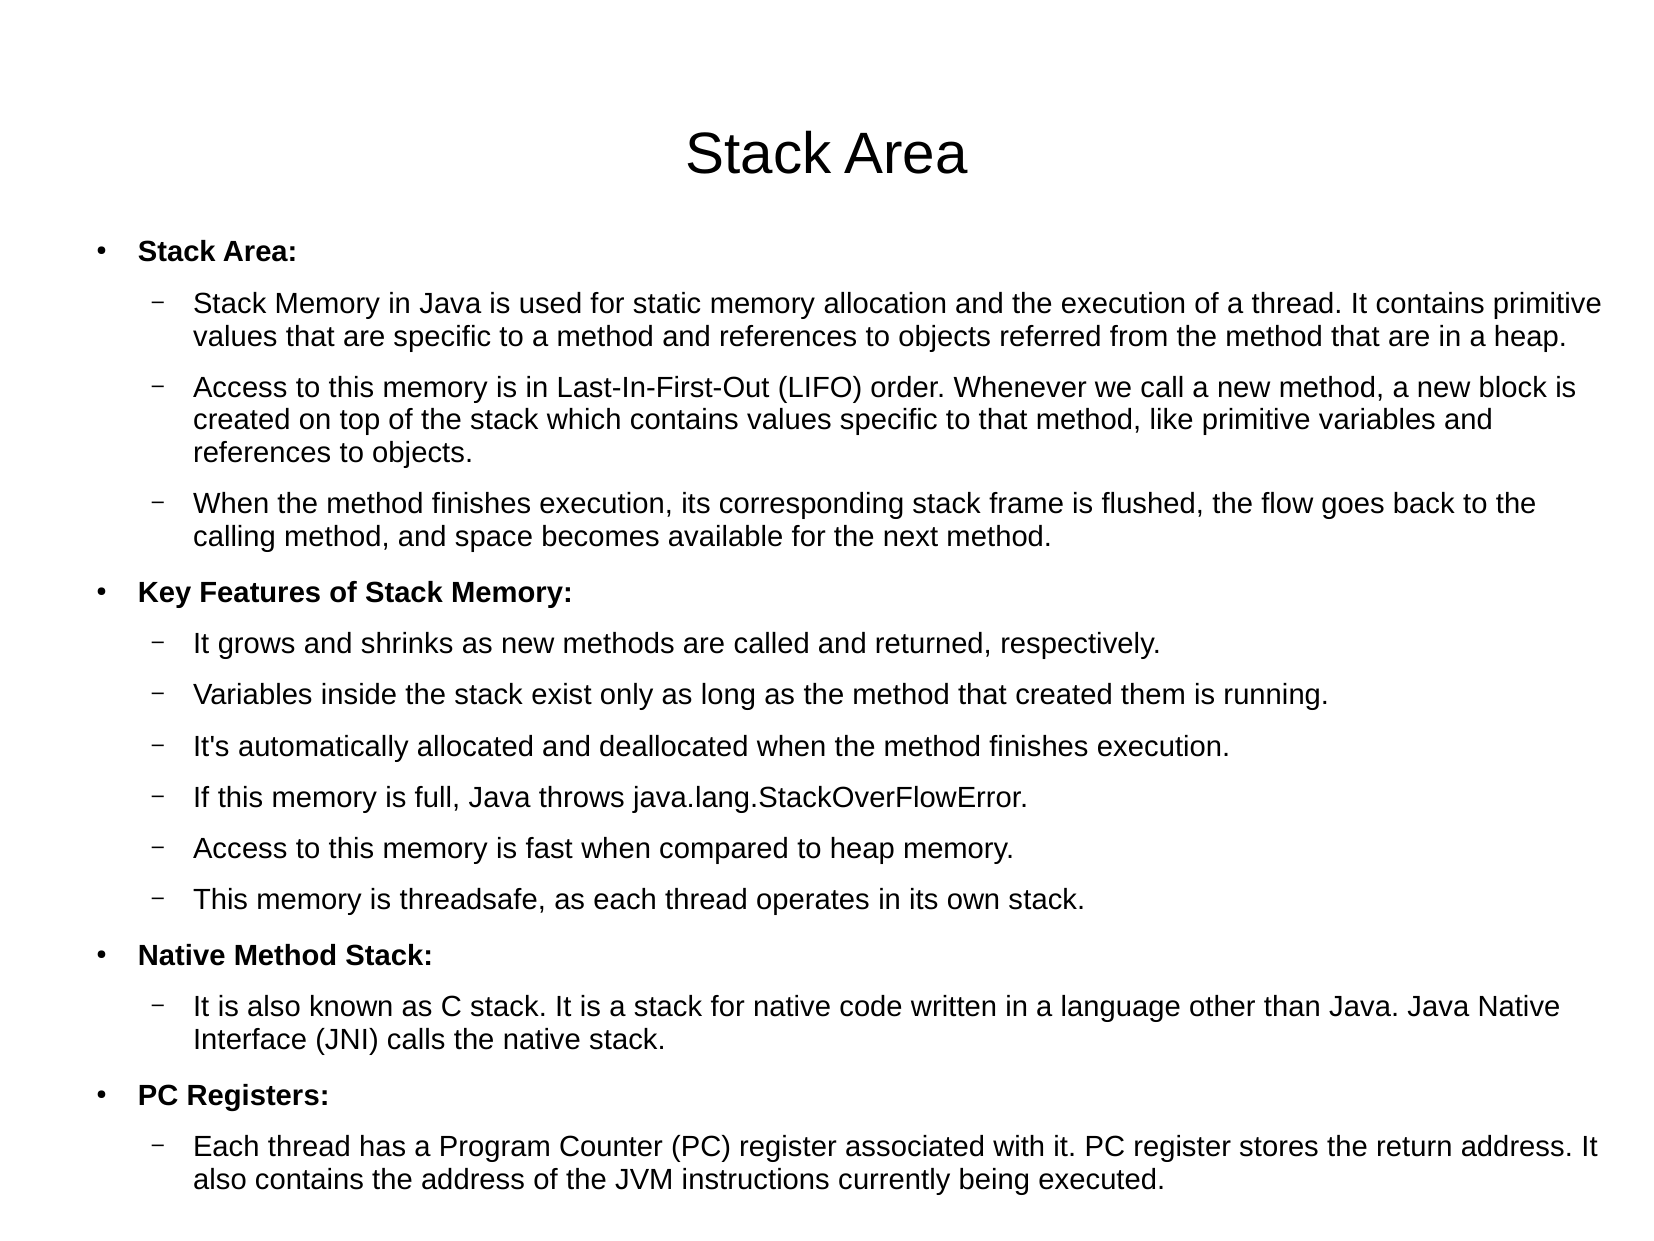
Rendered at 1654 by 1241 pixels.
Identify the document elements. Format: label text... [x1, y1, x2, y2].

list Stack Area: Stack Memory in Java is used for static memory allocation and the execution of a thread. It contains primitive values that are specific to a method and references to objects referred from the method that are in a heap. Access to this memory is in Last-In-First-Out (LIFO) order. Whenever we call a new method, a new block is created on top of the stack which contains values specific to that method, like primitive variables and references to objects. When the method finishes execution, its corresponding stack frame is flushed, the flow goes back to the calling method, and space becomes available for the next method. Key Features of Stack Memory: It grows and shrinks as new methods are called and returned, respectively. Variables inside the stack exist only as long as the method that created them is running. It's automatically allocated and deallocated when the method finishes execution. If this memory is full, Java throws java.lang.StackOverFlowError. Access to this memory is fast when compared to heap memory. This memory is threadsafe, as each thread operates in its own stack. Native Method Stack: It is also known as C stack. It is a stack for native code written in a language other than Java. Java Native Interface (JNI) calls the native stack. PC Registers: Each thread has a Program Counter (PC) register associated with it. PC register stores the return address. It also contains the address of the JVM instructions currently being executed. [82, 235, 1622, 1197]
title Stack Area [82, 49, 1571, 235]
